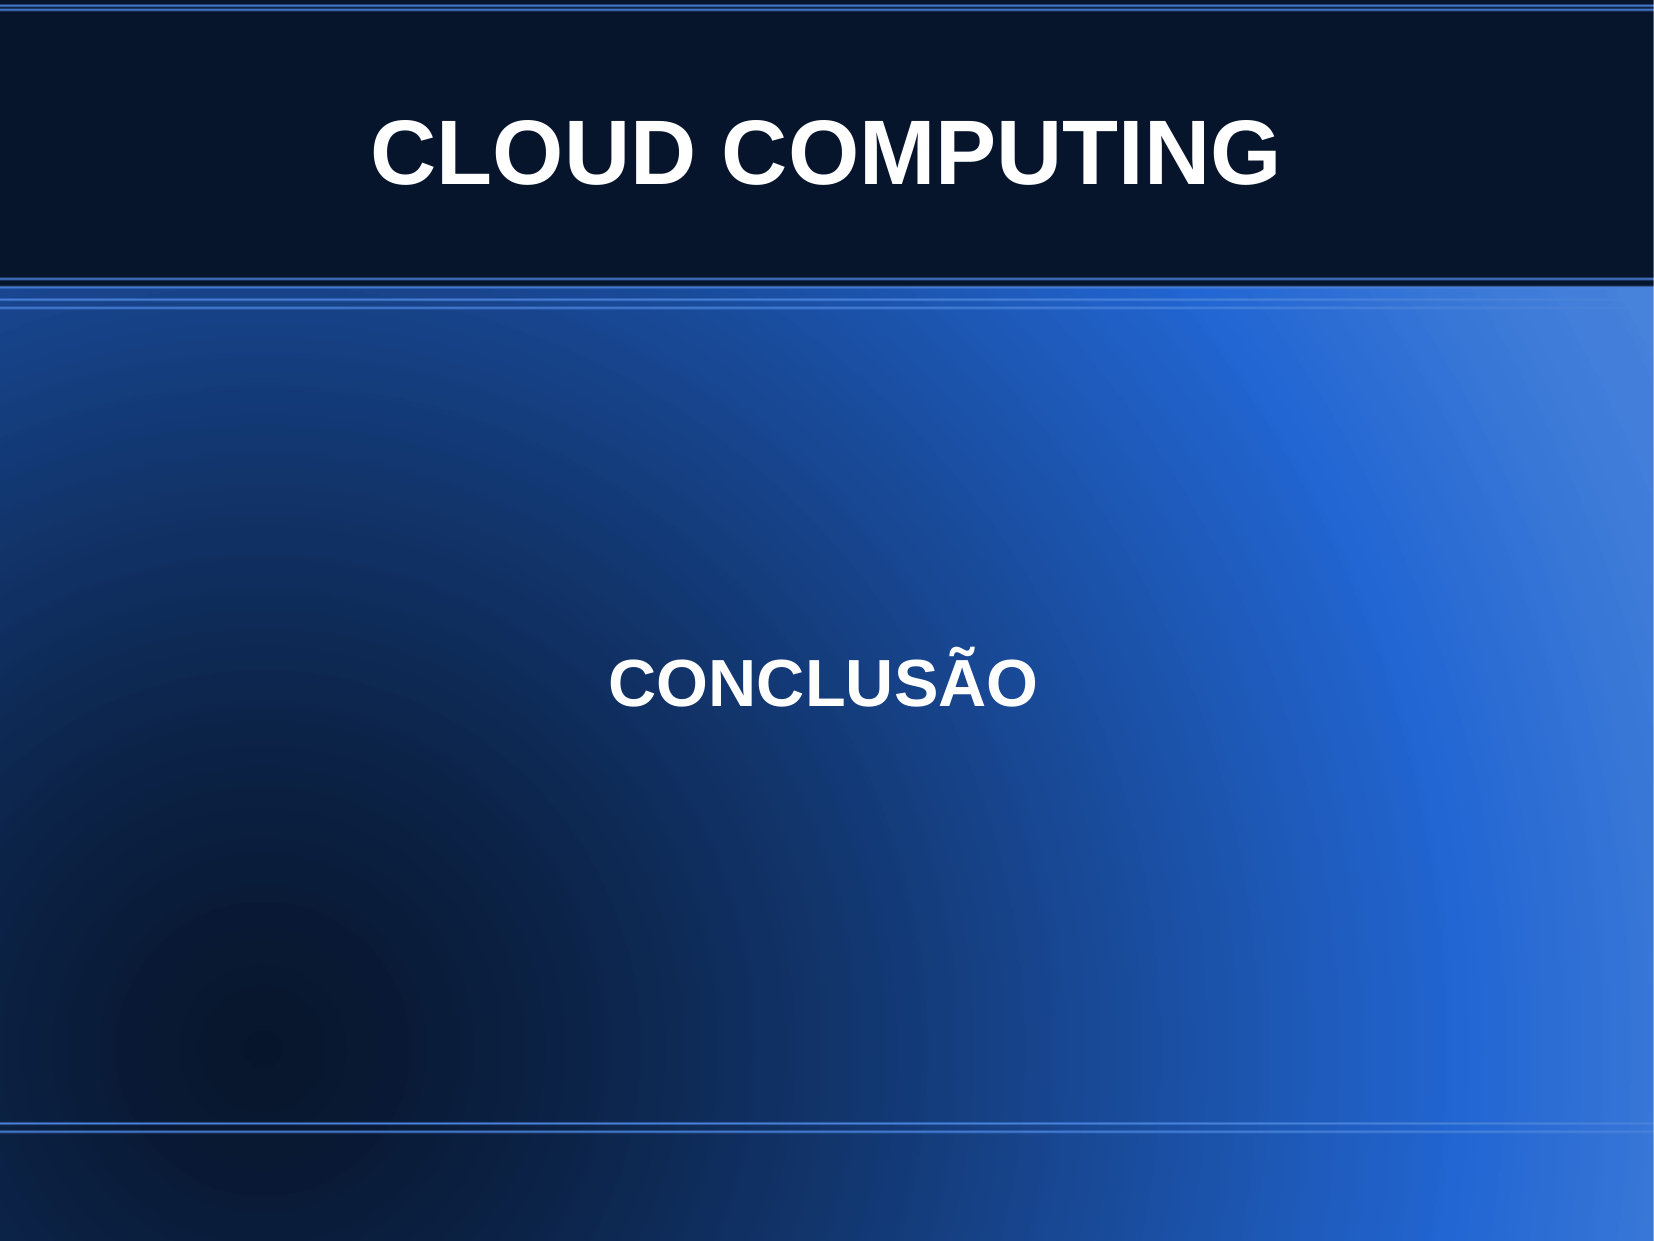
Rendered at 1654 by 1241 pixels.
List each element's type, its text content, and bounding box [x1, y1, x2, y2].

list CONCLUSÃO [82, 333, 1565, 1152]
picture [0, 0, 1654, 1241]
title CLOUD COMPUTING [82, 49, 1571, 257]
